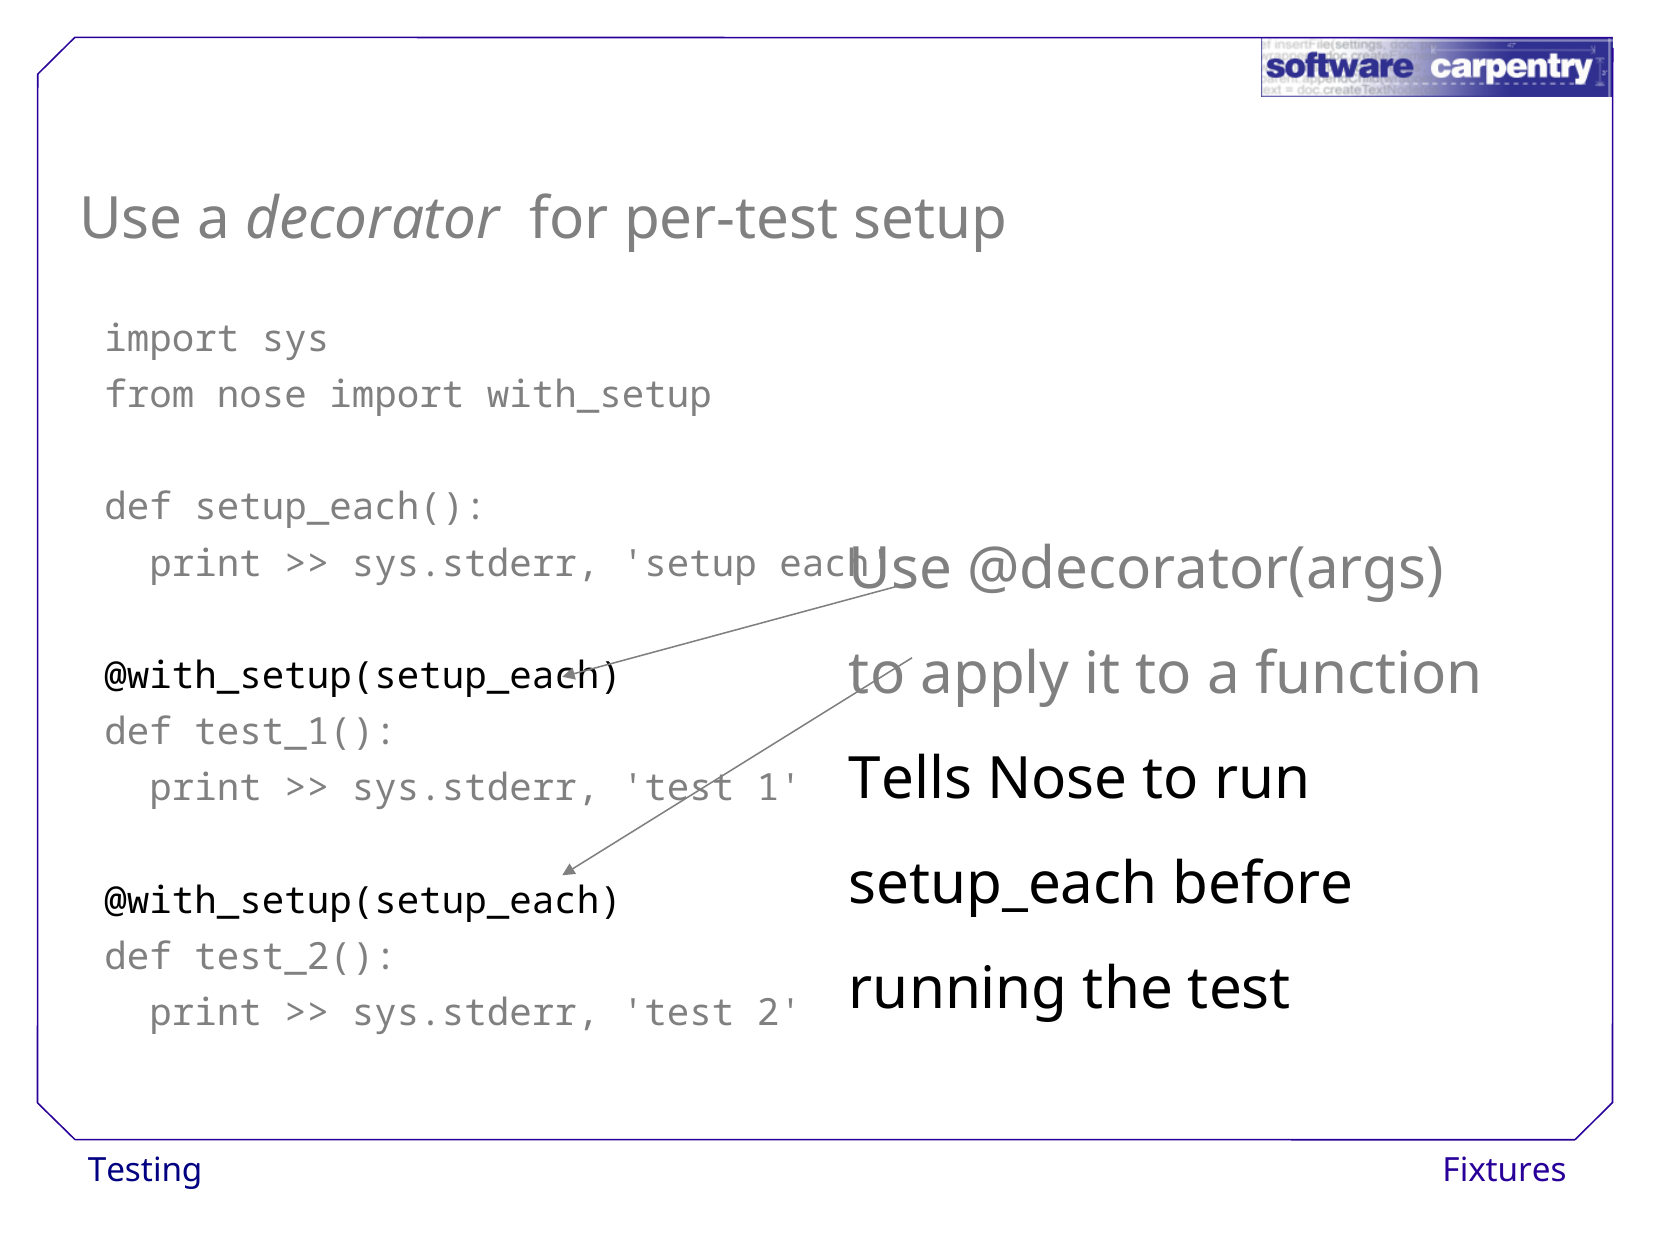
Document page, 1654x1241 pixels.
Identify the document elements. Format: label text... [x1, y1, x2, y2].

text_box Use @decorator(args) to apply it to a function Tells Nose to run setup_each before running the test [834, 487, 1648, 1028]
text_box import sys from nose import with_setup def setup_each(): print >> sys.stderr, 'setup each' @with_setup(setup_each) def test_1(): print >> sys.stderr, 'test 1' @with_setup(setup_each) def test_2(): print >> sys.stderr, 'test 2' [89, 295, 715, 1121]
text_box Use a decorator for per-test setup [64, 138, 1173, 259]
picture [1261, 39, 1613, 97]
